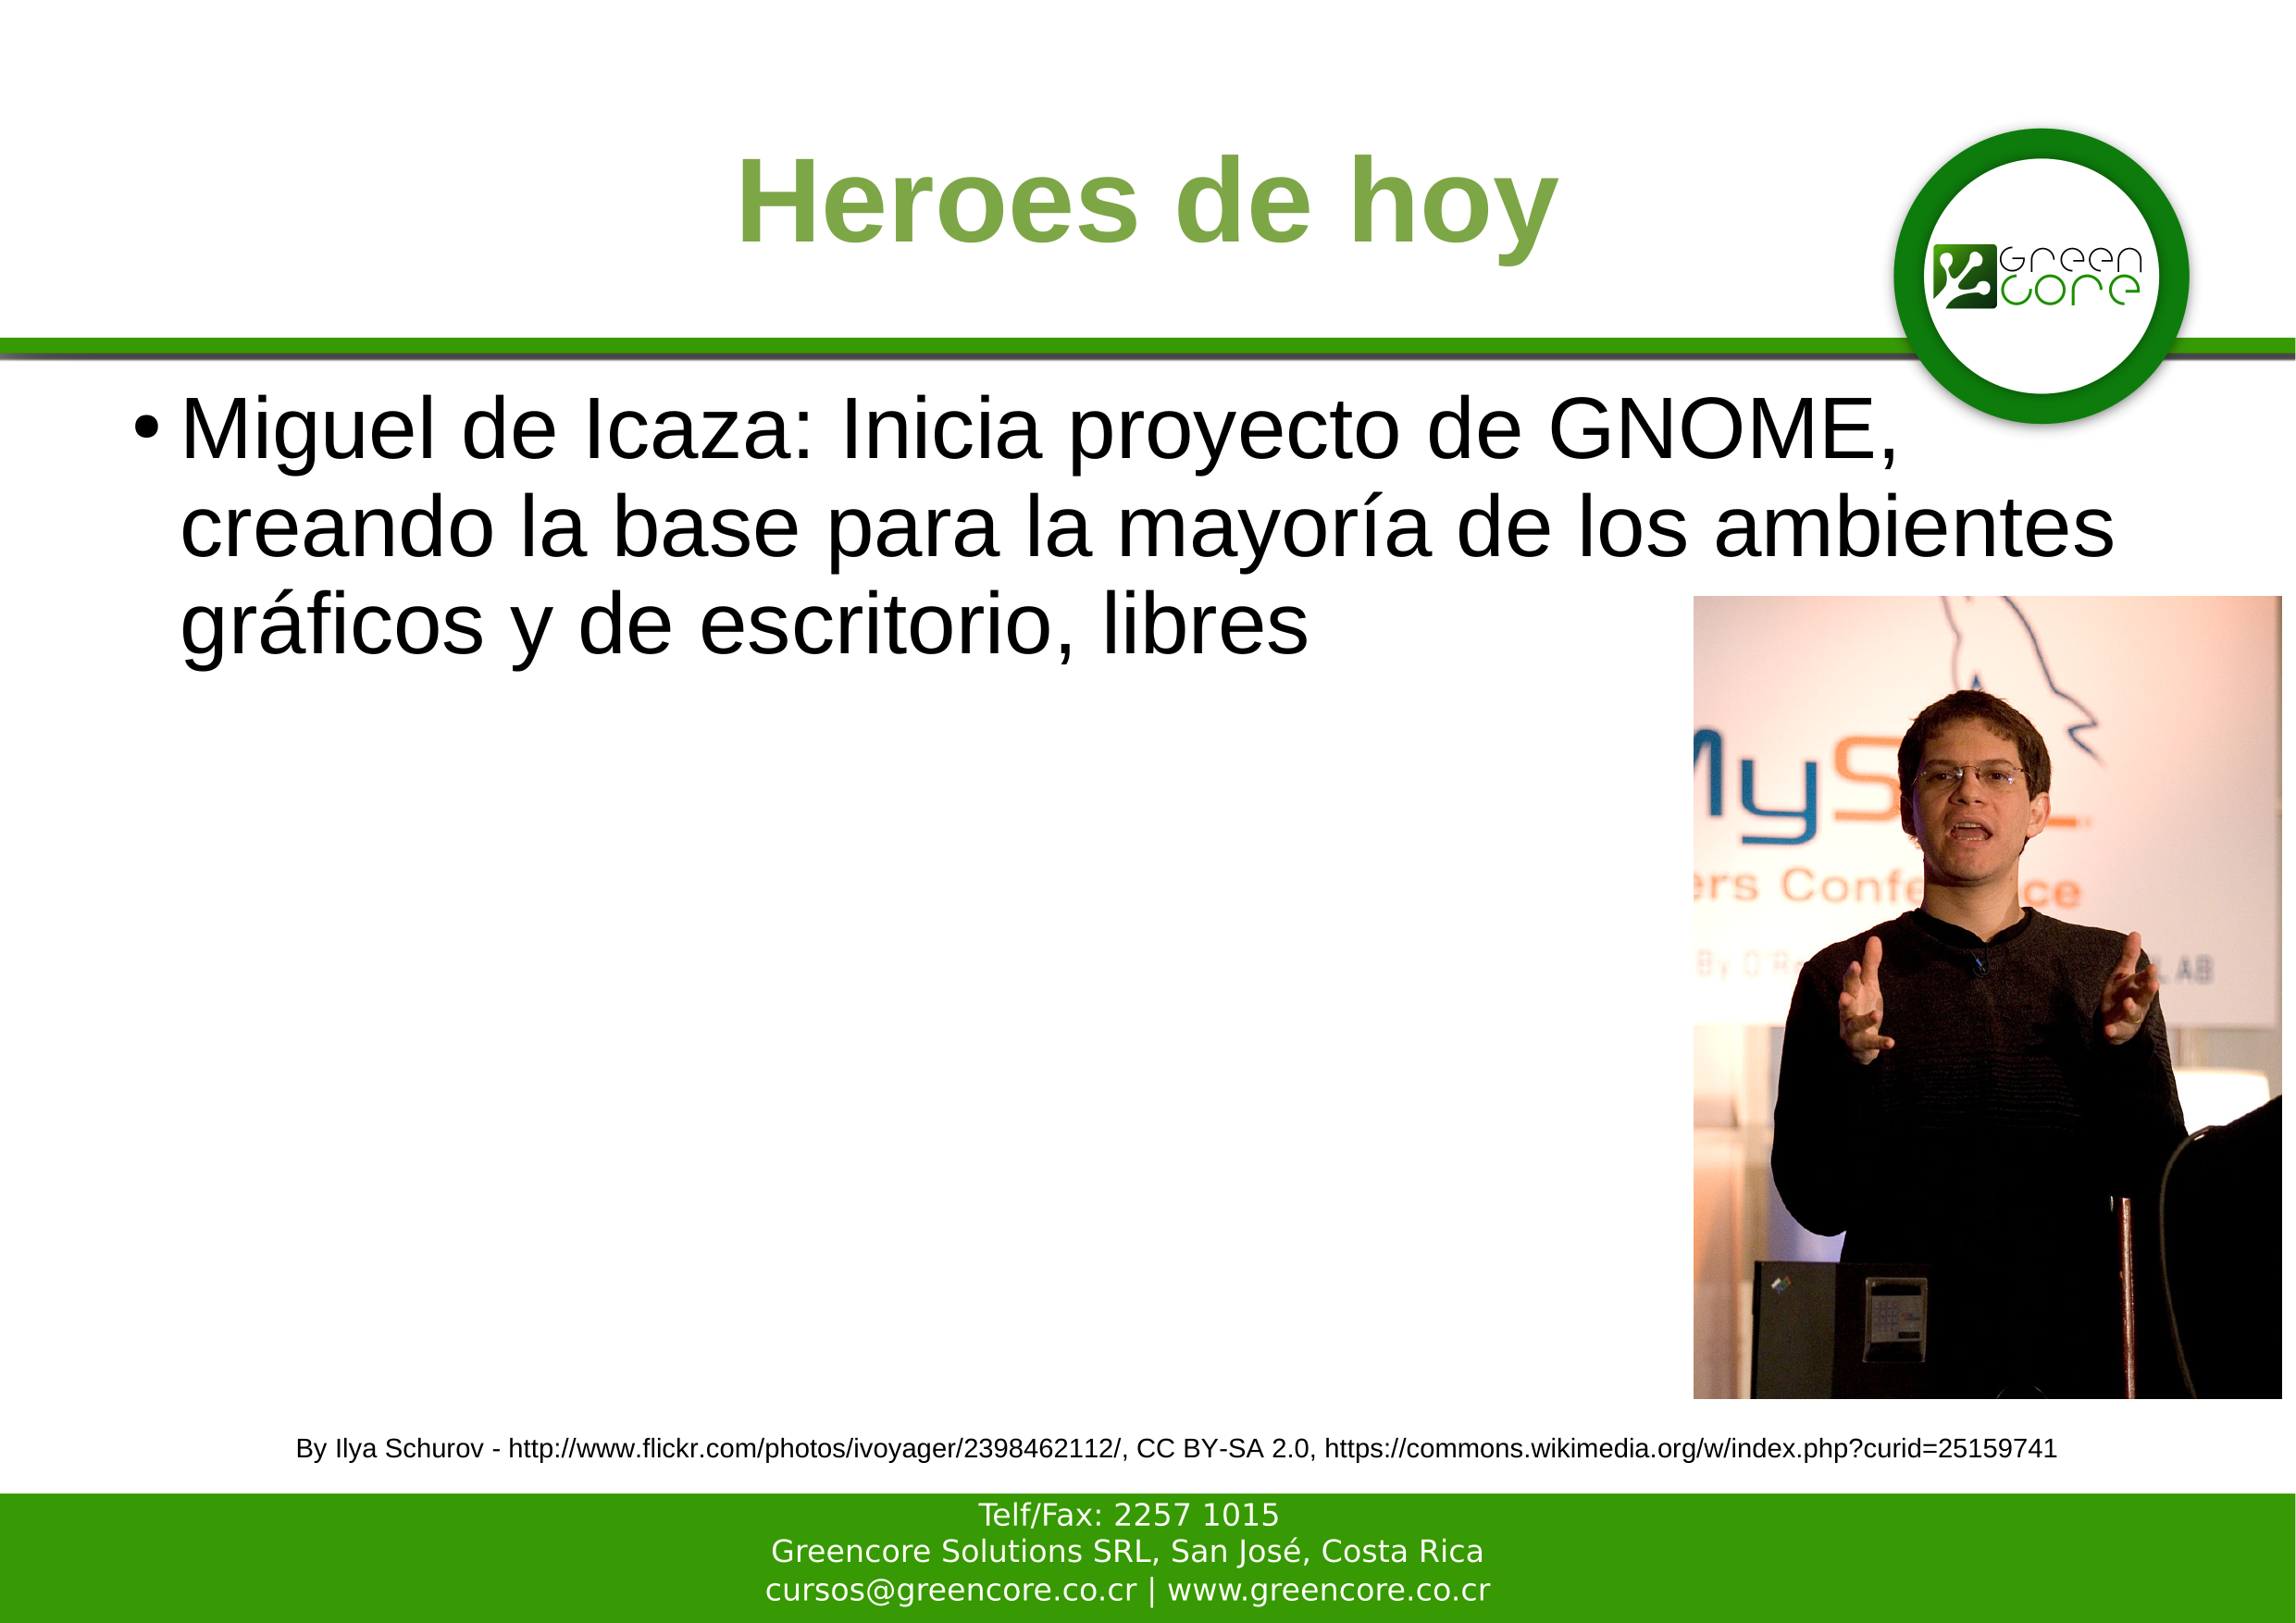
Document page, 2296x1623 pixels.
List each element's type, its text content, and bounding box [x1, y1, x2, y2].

list Miguel de Icaza: Inicia proyecto de GNOME, creando la base para la mayoría de los ambientes gráficos y de escritorio, libres [115, 379, 2181, 1489]
title Heroes de hoy [115, 64, 2181, 336]
picture [0, 0, 2296, 1623]
text_box By Ilya Schurov - http://www.flickr.com/photos/ivoyager/2398462112/, CC BY-SA 2.0, https://commons.wikimedia.org/w/index.php?curid=25159741 [281, 1426, 2078, 1479]
